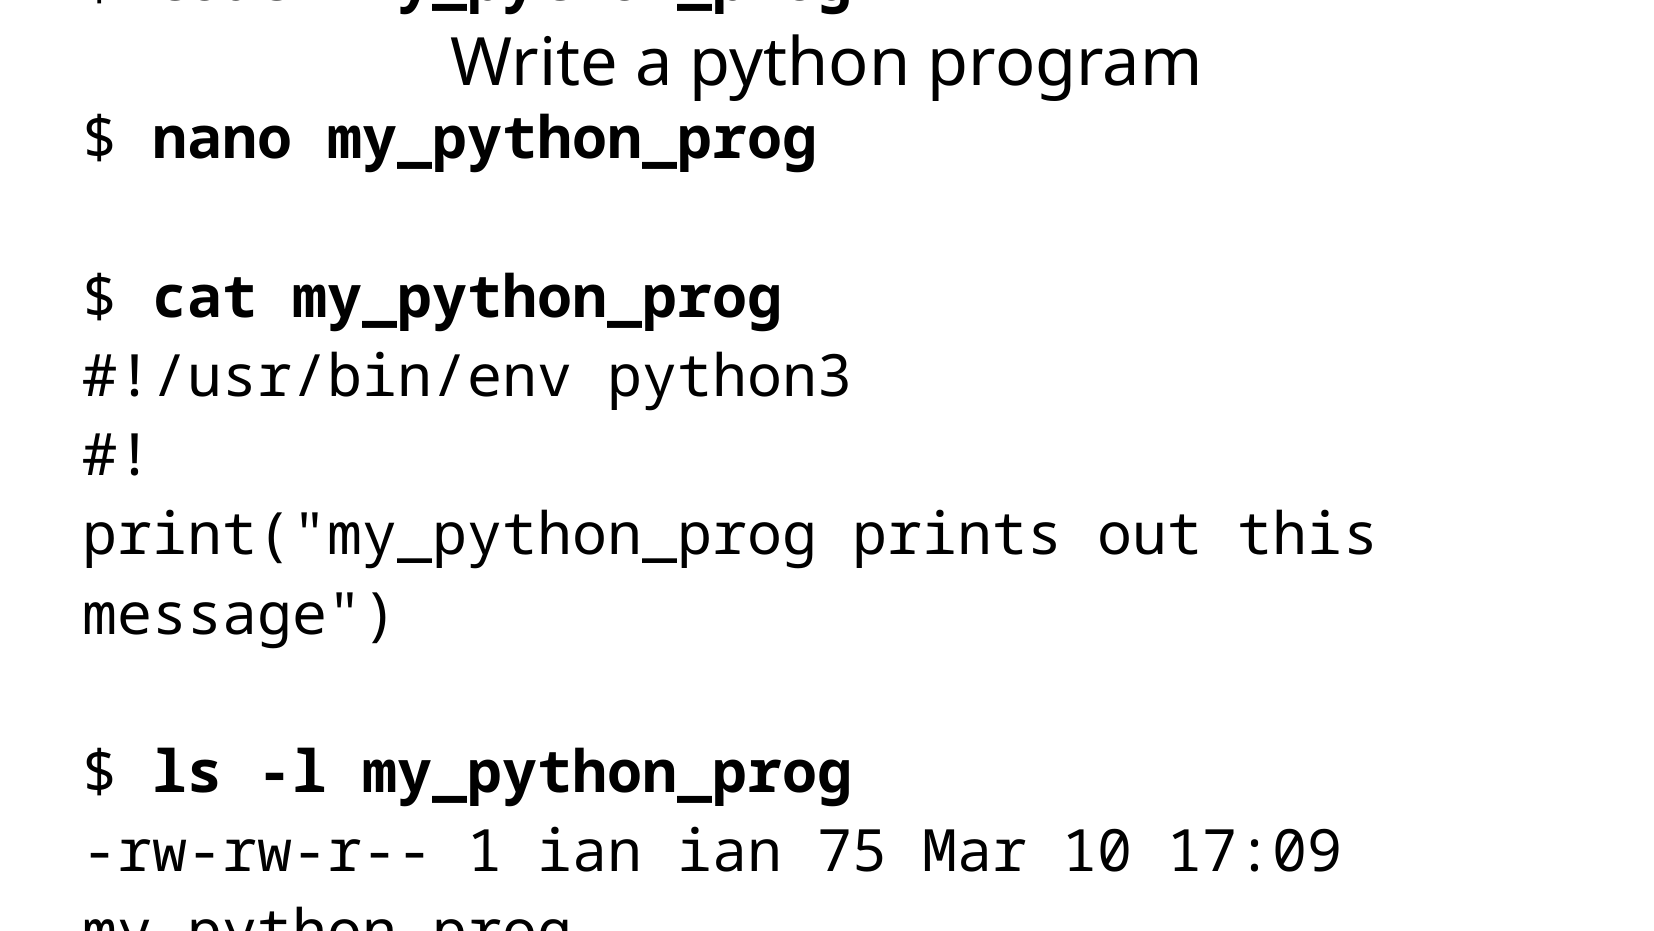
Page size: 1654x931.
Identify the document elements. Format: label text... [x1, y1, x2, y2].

title Write a python program [82, 7, 1571, 113]
text_box $ touch my_python_prog $ nano my_python_prog $ cat my_python_prog #!/usr/bin/env python3 #! print("my_python_prog prints out this message") $ ls -l my_python_prog -rw-rw-r-- 1 ian ian 75 Mar 10 17:09 my_python_prog [82, 114, 1571, 872]
